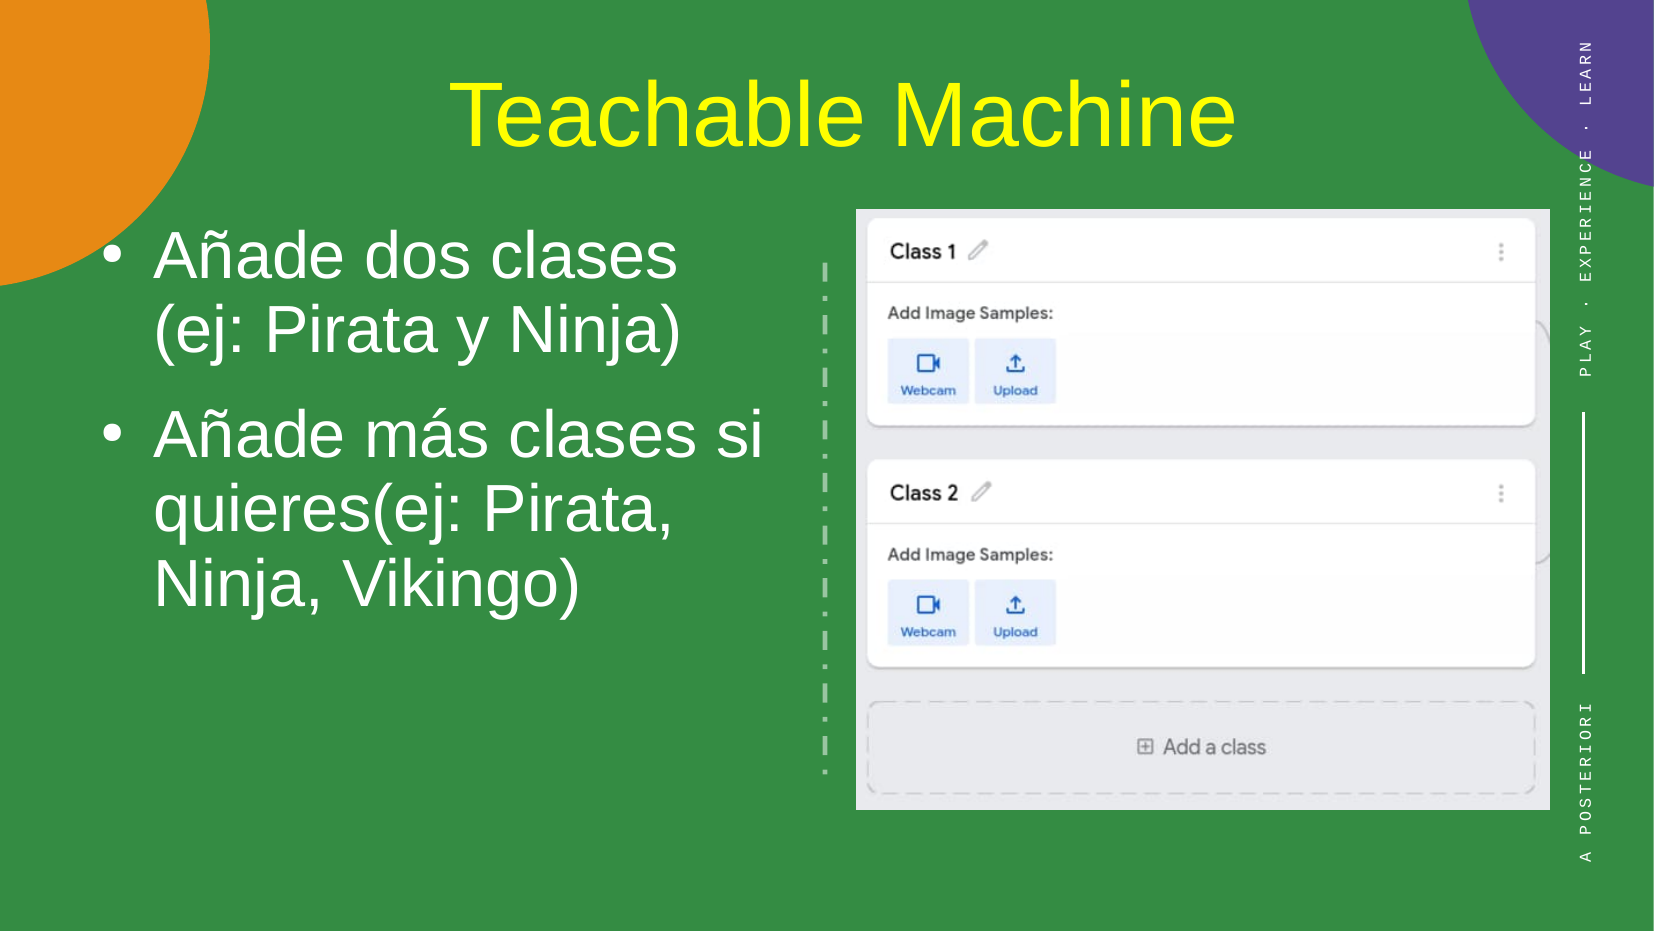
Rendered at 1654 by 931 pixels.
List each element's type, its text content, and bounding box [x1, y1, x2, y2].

list Añade dos clases (ej: Pirata y Ninja) Añade más clases si quieres(ej: Pirata, Ninja, Vikingo) [82, 217, 788, 758]
title Teachable Machine [187, 37, 1501, 193]
picture [856, 209, 1550, 810]
